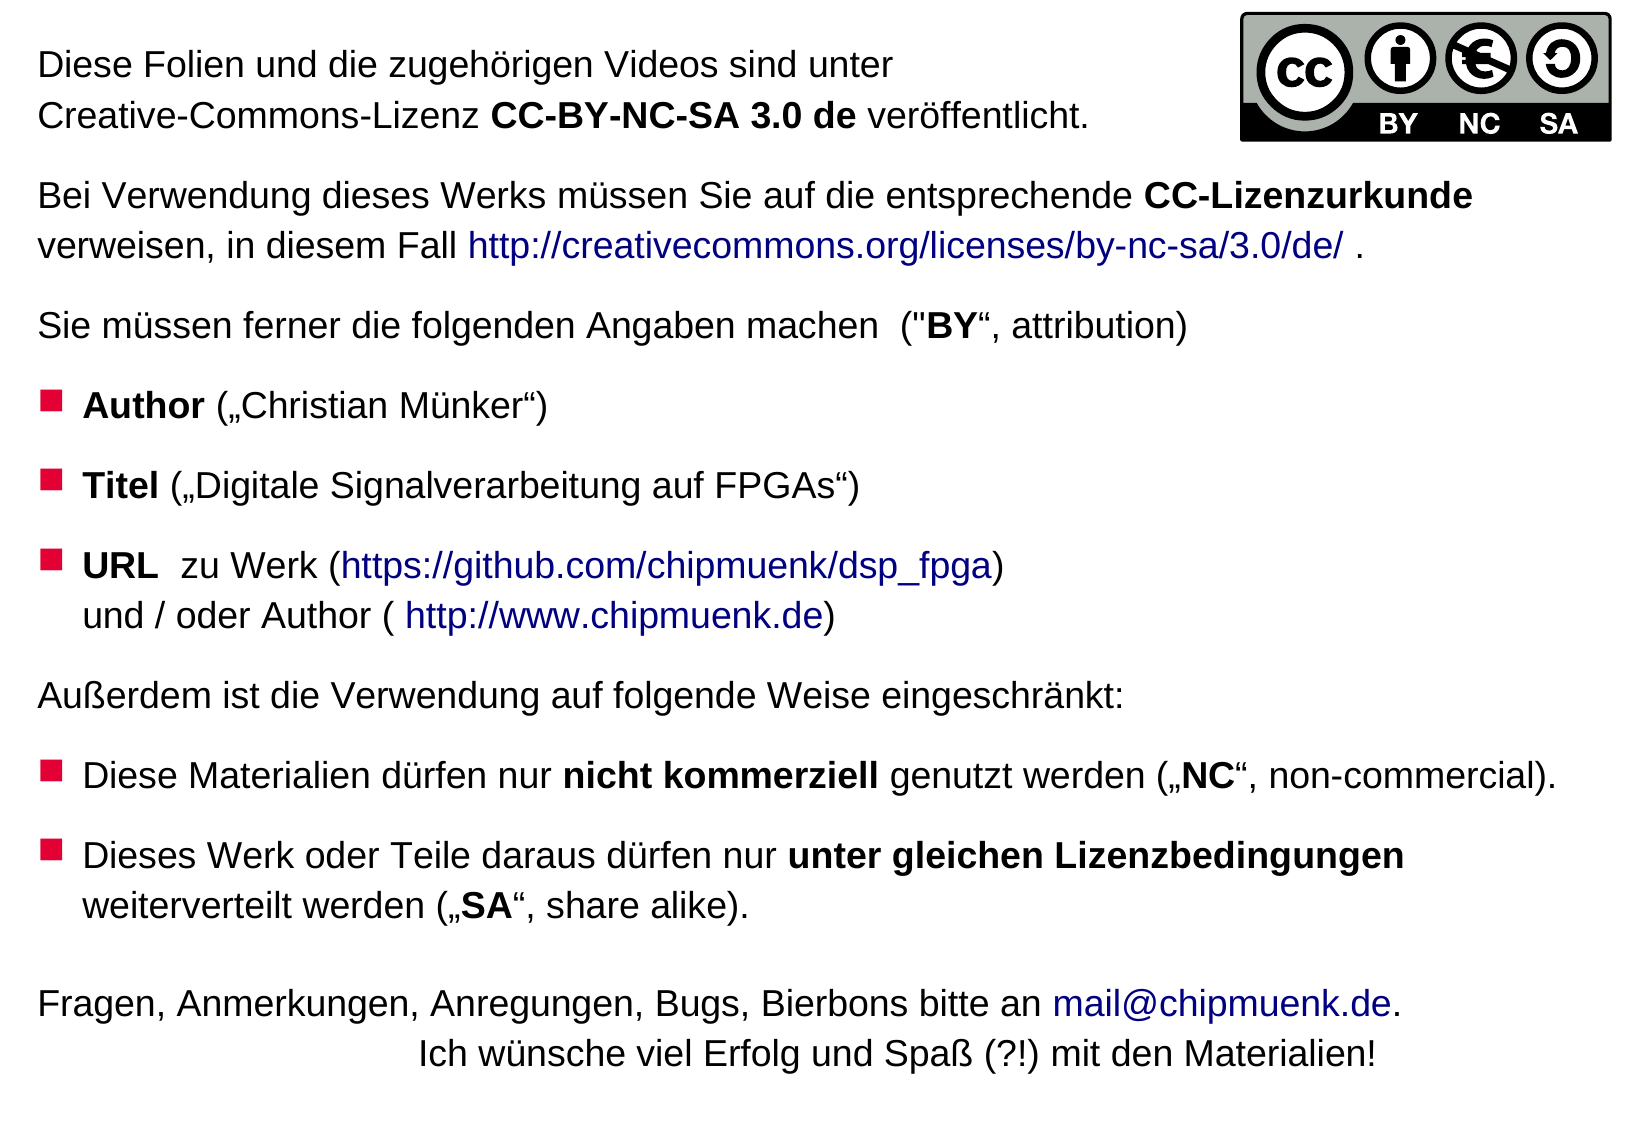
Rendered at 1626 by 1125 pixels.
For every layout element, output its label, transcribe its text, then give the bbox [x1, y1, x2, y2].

picture [1240, 11, 1612, 142]
list Diese Folien und die zugehörigen Videos sind unter Creative-Commons-Lizenz CC-BY-NC-SA 3.0 de veröffentlicht. Bei Verwendung dieses Werks müssen Sie auf die entsprechende CC-Lizenzurkunde verweisen, in diesem Fall http://creativecommons.org/licenses/by-nc-sa/3.0/de/ . Sie müssen ferner die folgenden Angaben machen ("BY“, attribution) Author („Christian Münker“) Titel („Digitale Signalverarbeitung auf FPGAs“) URL zu Werk (https://github.com/chipmuenk/dsp_fpga) und / oder Author ( http://www.chipmuenk.de) Außerdem ist die Verwendung auf folgende Weise eingeschränkt: Diese Materialien dürfen nur nicht kommerziell genutzt werden („NC“, non-commercial). Dieses Werk oder Teile daraus dürfen nur unter gleichen Lizenzbedingungen weiterverteilt werden („SA“, share alike). Fragen, Anmerkungen, Anregungen, Bugs, Bierbons bitte an mail@chipmuenk.de. Ich wünsche viel Erfolg und Spaß (?!) mit den Materialien! [37, 35, 1601, 1080]
